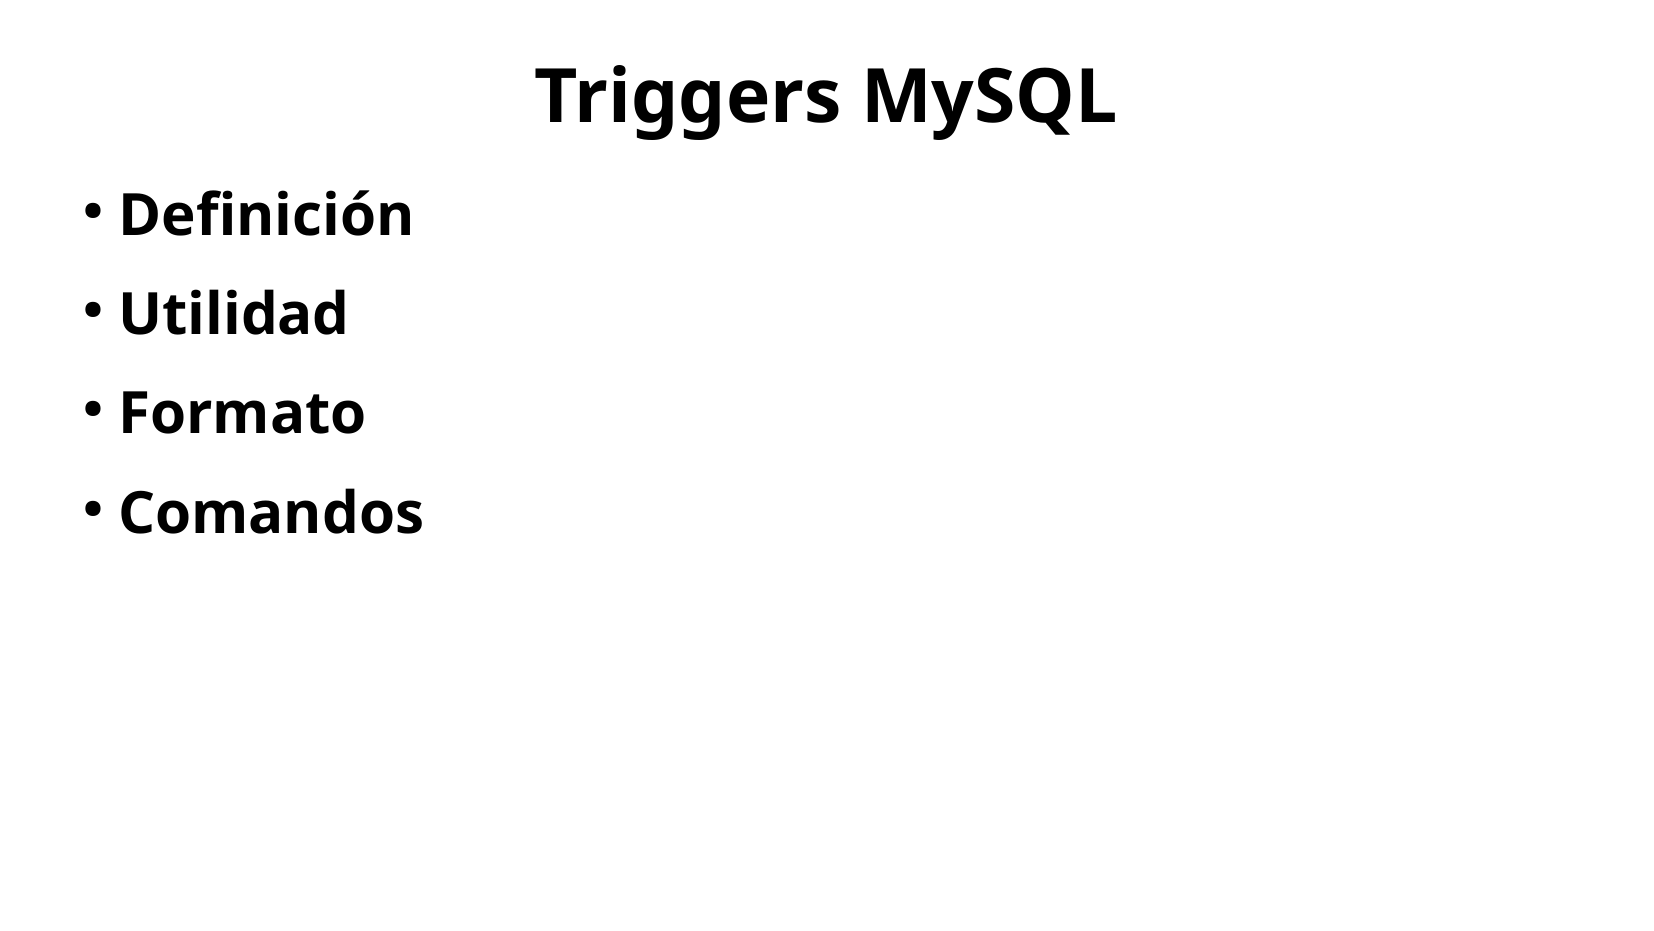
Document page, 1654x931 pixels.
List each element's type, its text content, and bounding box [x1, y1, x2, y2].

list Definición Utilidad Formato Comandos [82, 177, 1571, 886]
title Triggers MySQL [82, 37, 1571, 148]
